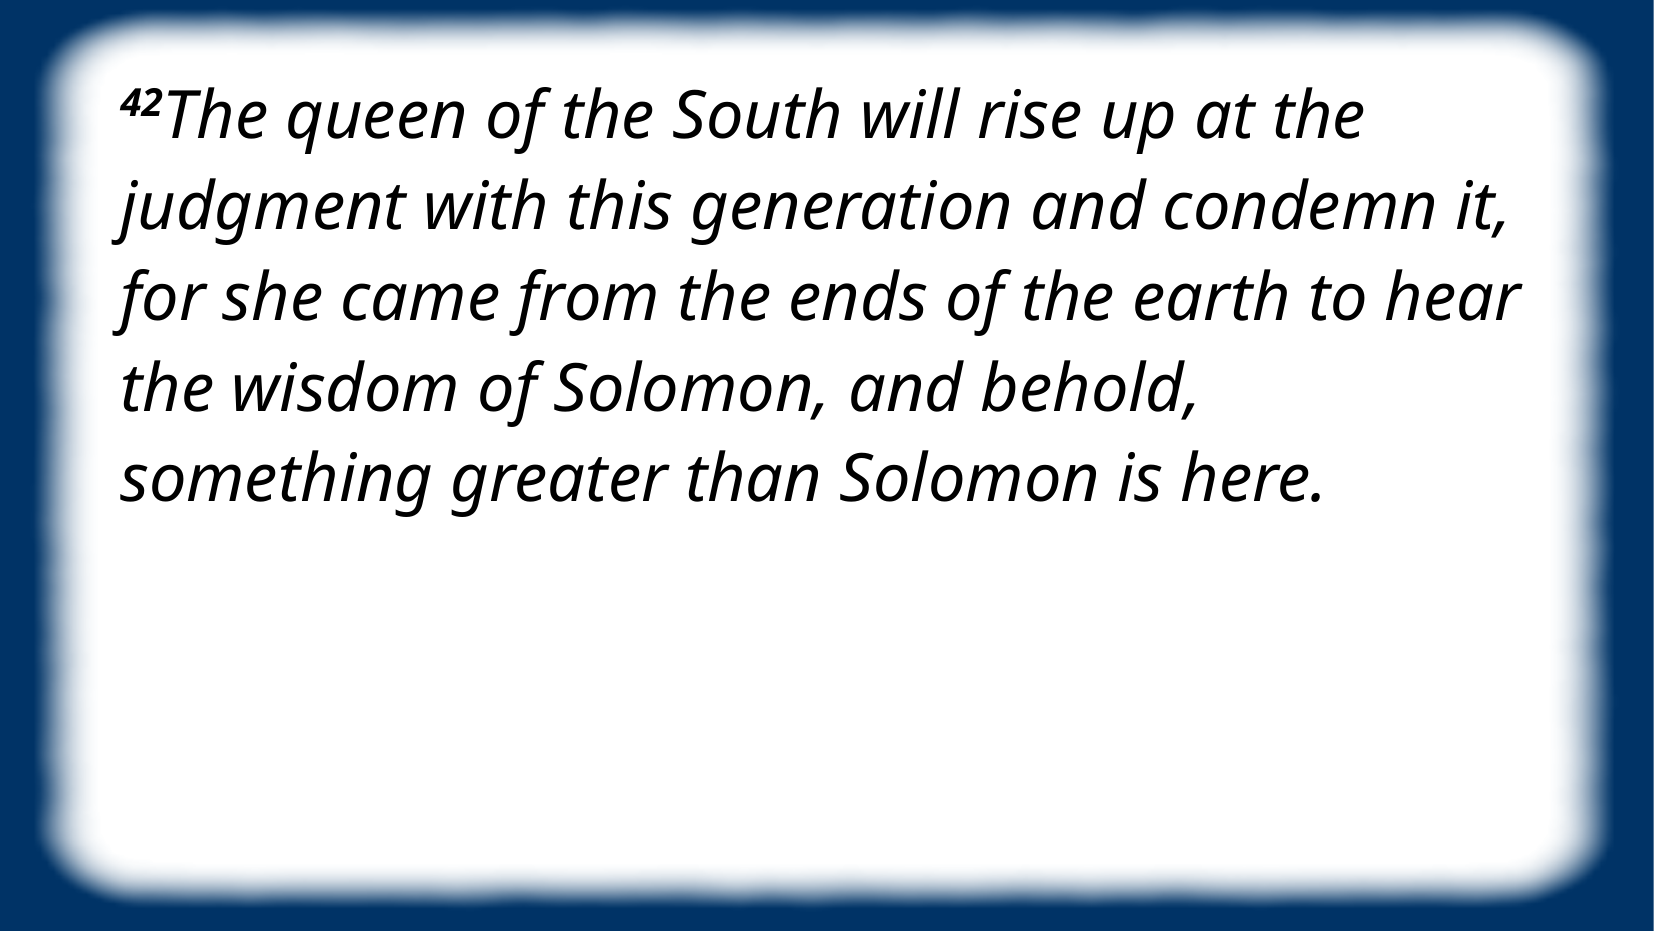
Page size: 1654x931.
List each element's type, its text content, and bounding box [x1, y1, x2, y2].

picture [0, 0, 1654, 931]
text_box 42The queen of the South will rise up at the judgment with this generation and condemn it, for she came from the ends of the earth to hear the wisdom of Solomon, and behold, something greater than Solomon is here. [105, 60, 1546, 519]
